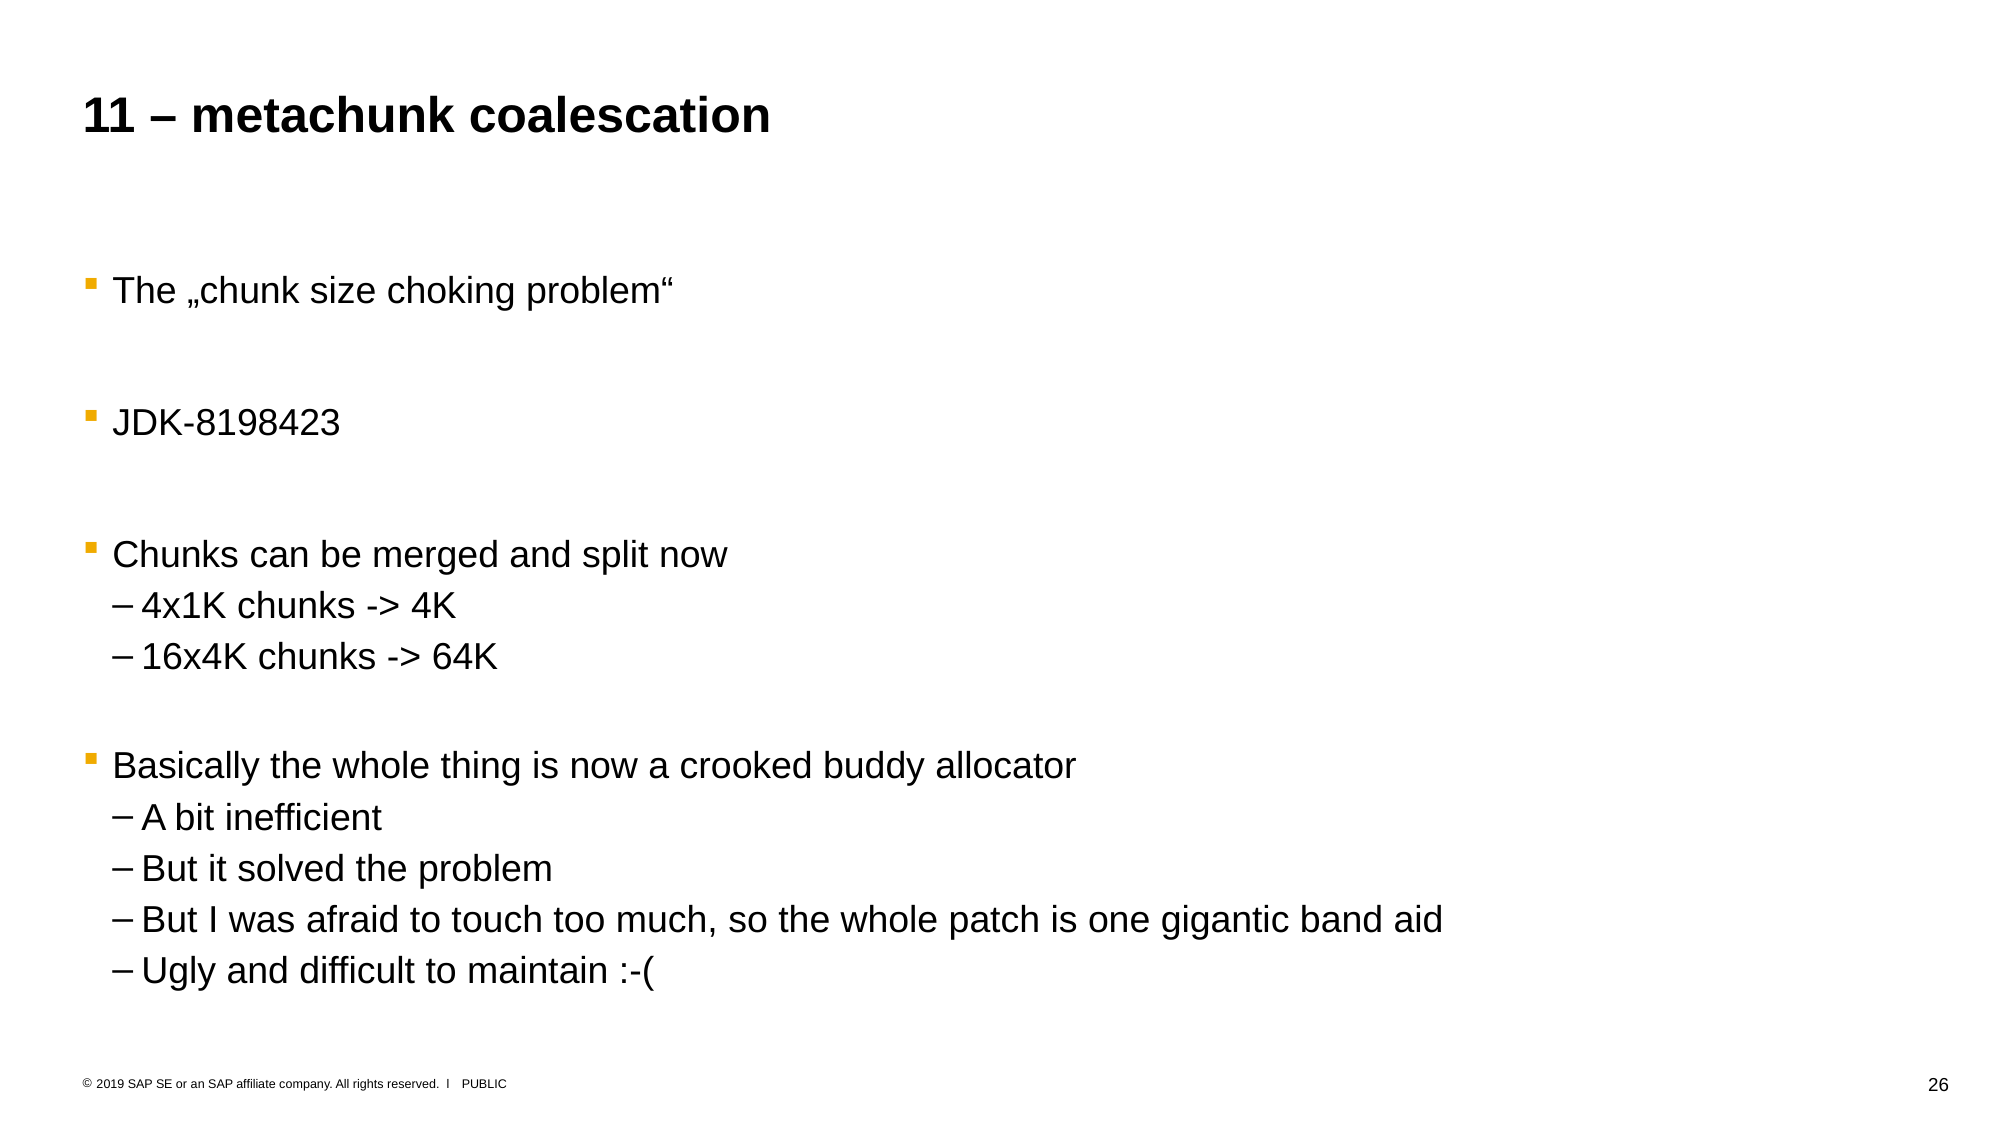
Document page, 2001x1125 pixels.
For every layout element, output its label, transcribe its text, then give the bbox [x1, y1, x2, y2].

title 11 – metachunk coalescation [82, 82, 1918, 144]
list The „chunk size choking problem“ JDK-8198423 Chunks can be merged and split now 4x1K chunks -> 4K 16x4K chunks -> 64K Basically the whole thing is now a crooked buddy allocator A bit inefficient But it solved the problem But I was afraid to touch too much, so the whole patch is one gigantic band aid Ugly and difficult to maintain :-( [82, 265, 1918, 1040]
